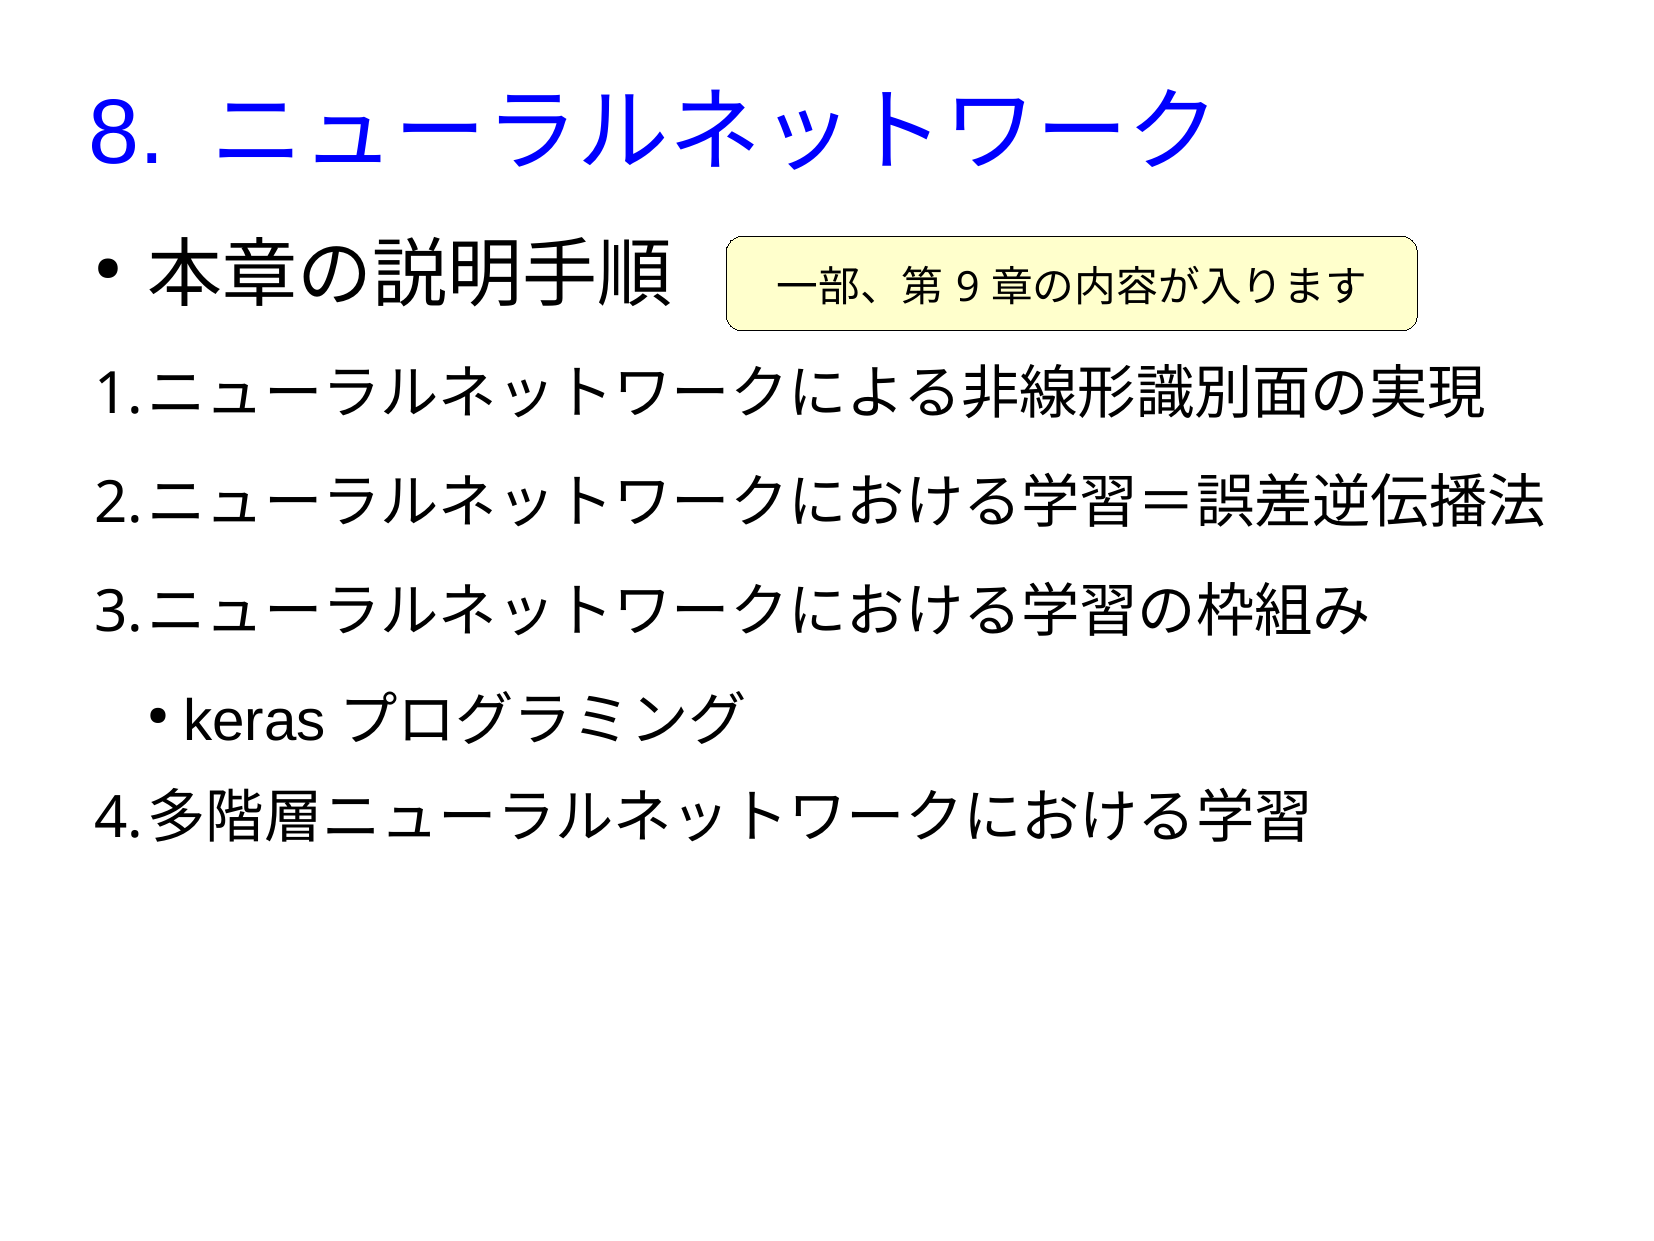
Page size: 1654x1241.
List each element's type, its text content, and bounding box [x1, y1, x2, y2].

title 8. ニューラルネットワーク [88, 49, 1577, 207]
list 本章の説明手順 ニューラルネットワークによる非線形識別面の実現 ニューラルネットワークにおける学習＝誤差逆伝播法 ニューラルネットワークにおける学習の枠組み kerasプログラミング 多階層ニューラルネットワークにおける学習 [76, 219, 1565, 1063]
text_box 一部、第9章の内容が入ります [726, 236, 1418, 331]
